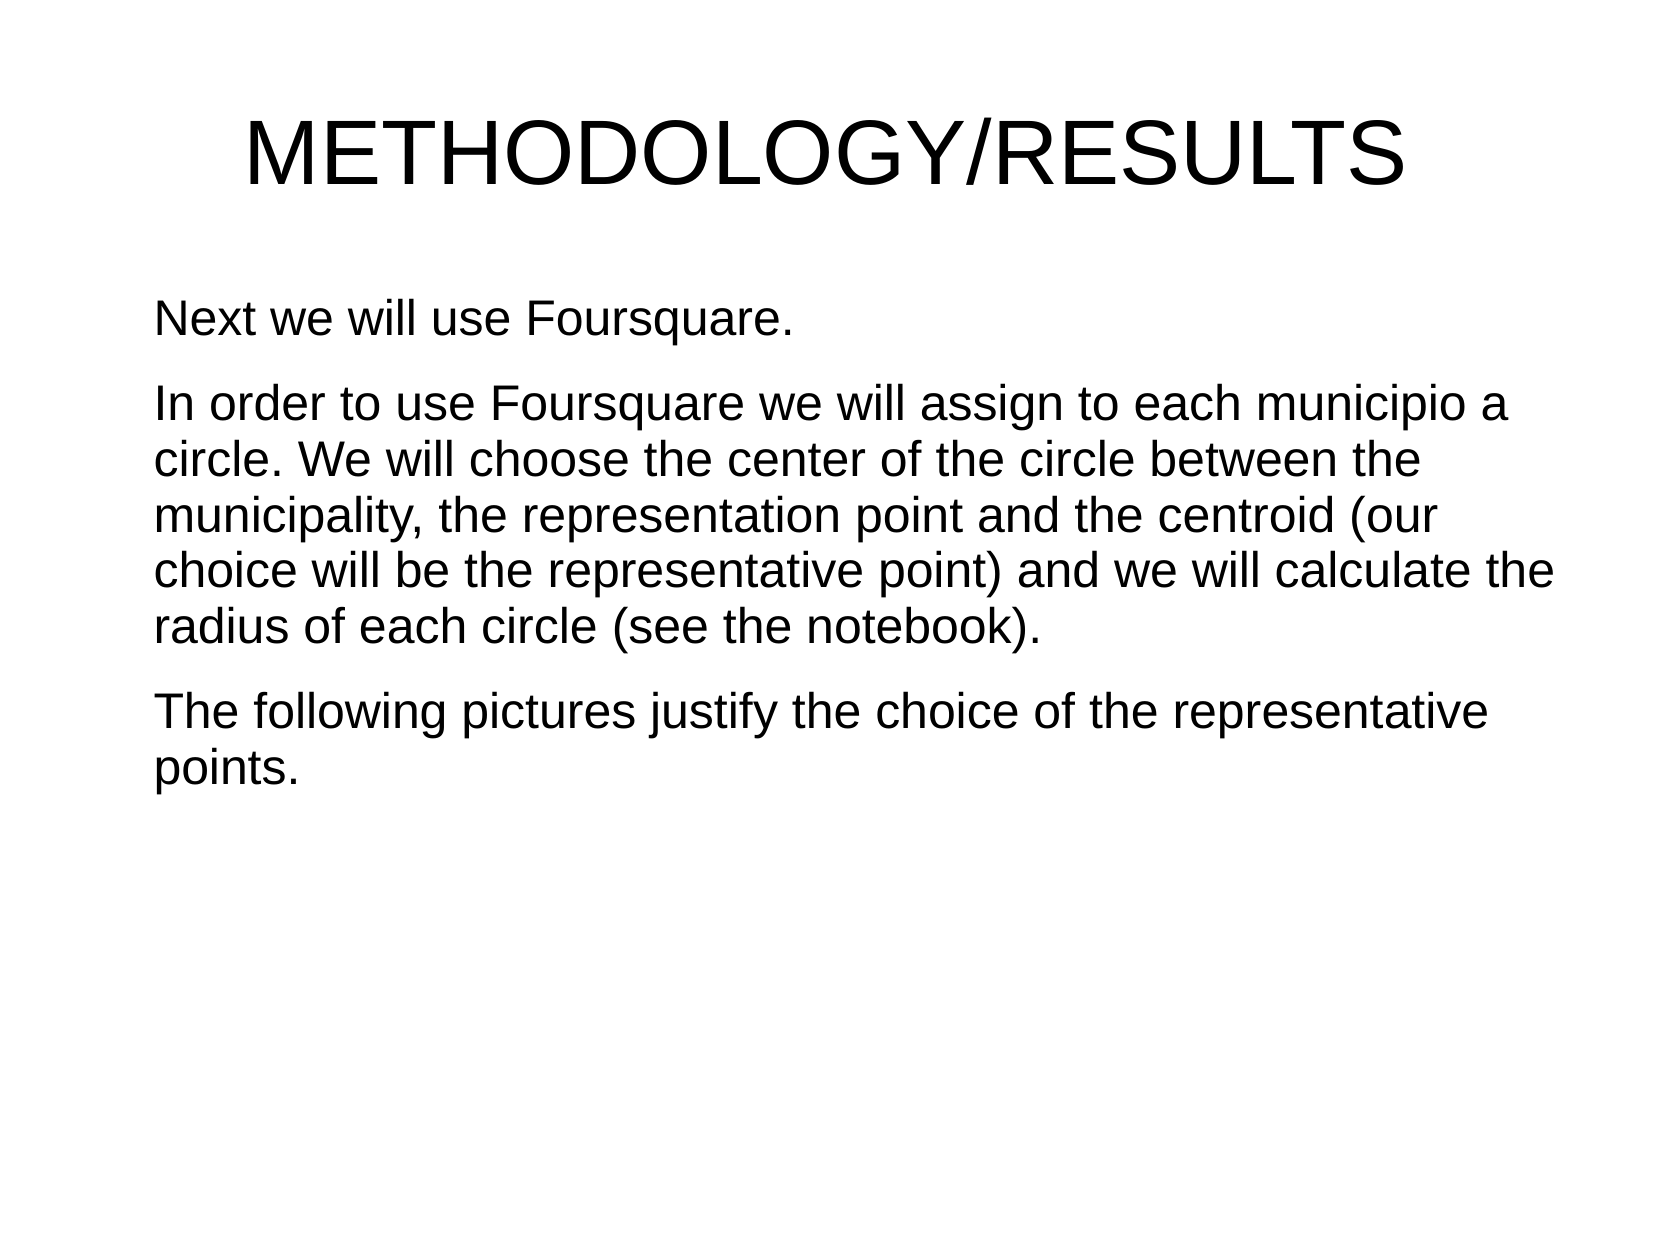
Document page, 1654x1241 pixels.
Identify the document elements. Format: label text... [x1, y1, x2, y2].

title METHODOLOGY/RESULTS [82, 49, 1571, 257]
list Next we will use Foursquare. In order to use Foursquare we will assign to each municipio a circle. We will choose the center of the circle between the municipality, the representation point and the centroid (our choice will be the representative point) and we will calculate the radius of each circle (see the notebook). The following pictures justify the choice of the representative points. [82, 290, 1571, 1109]
